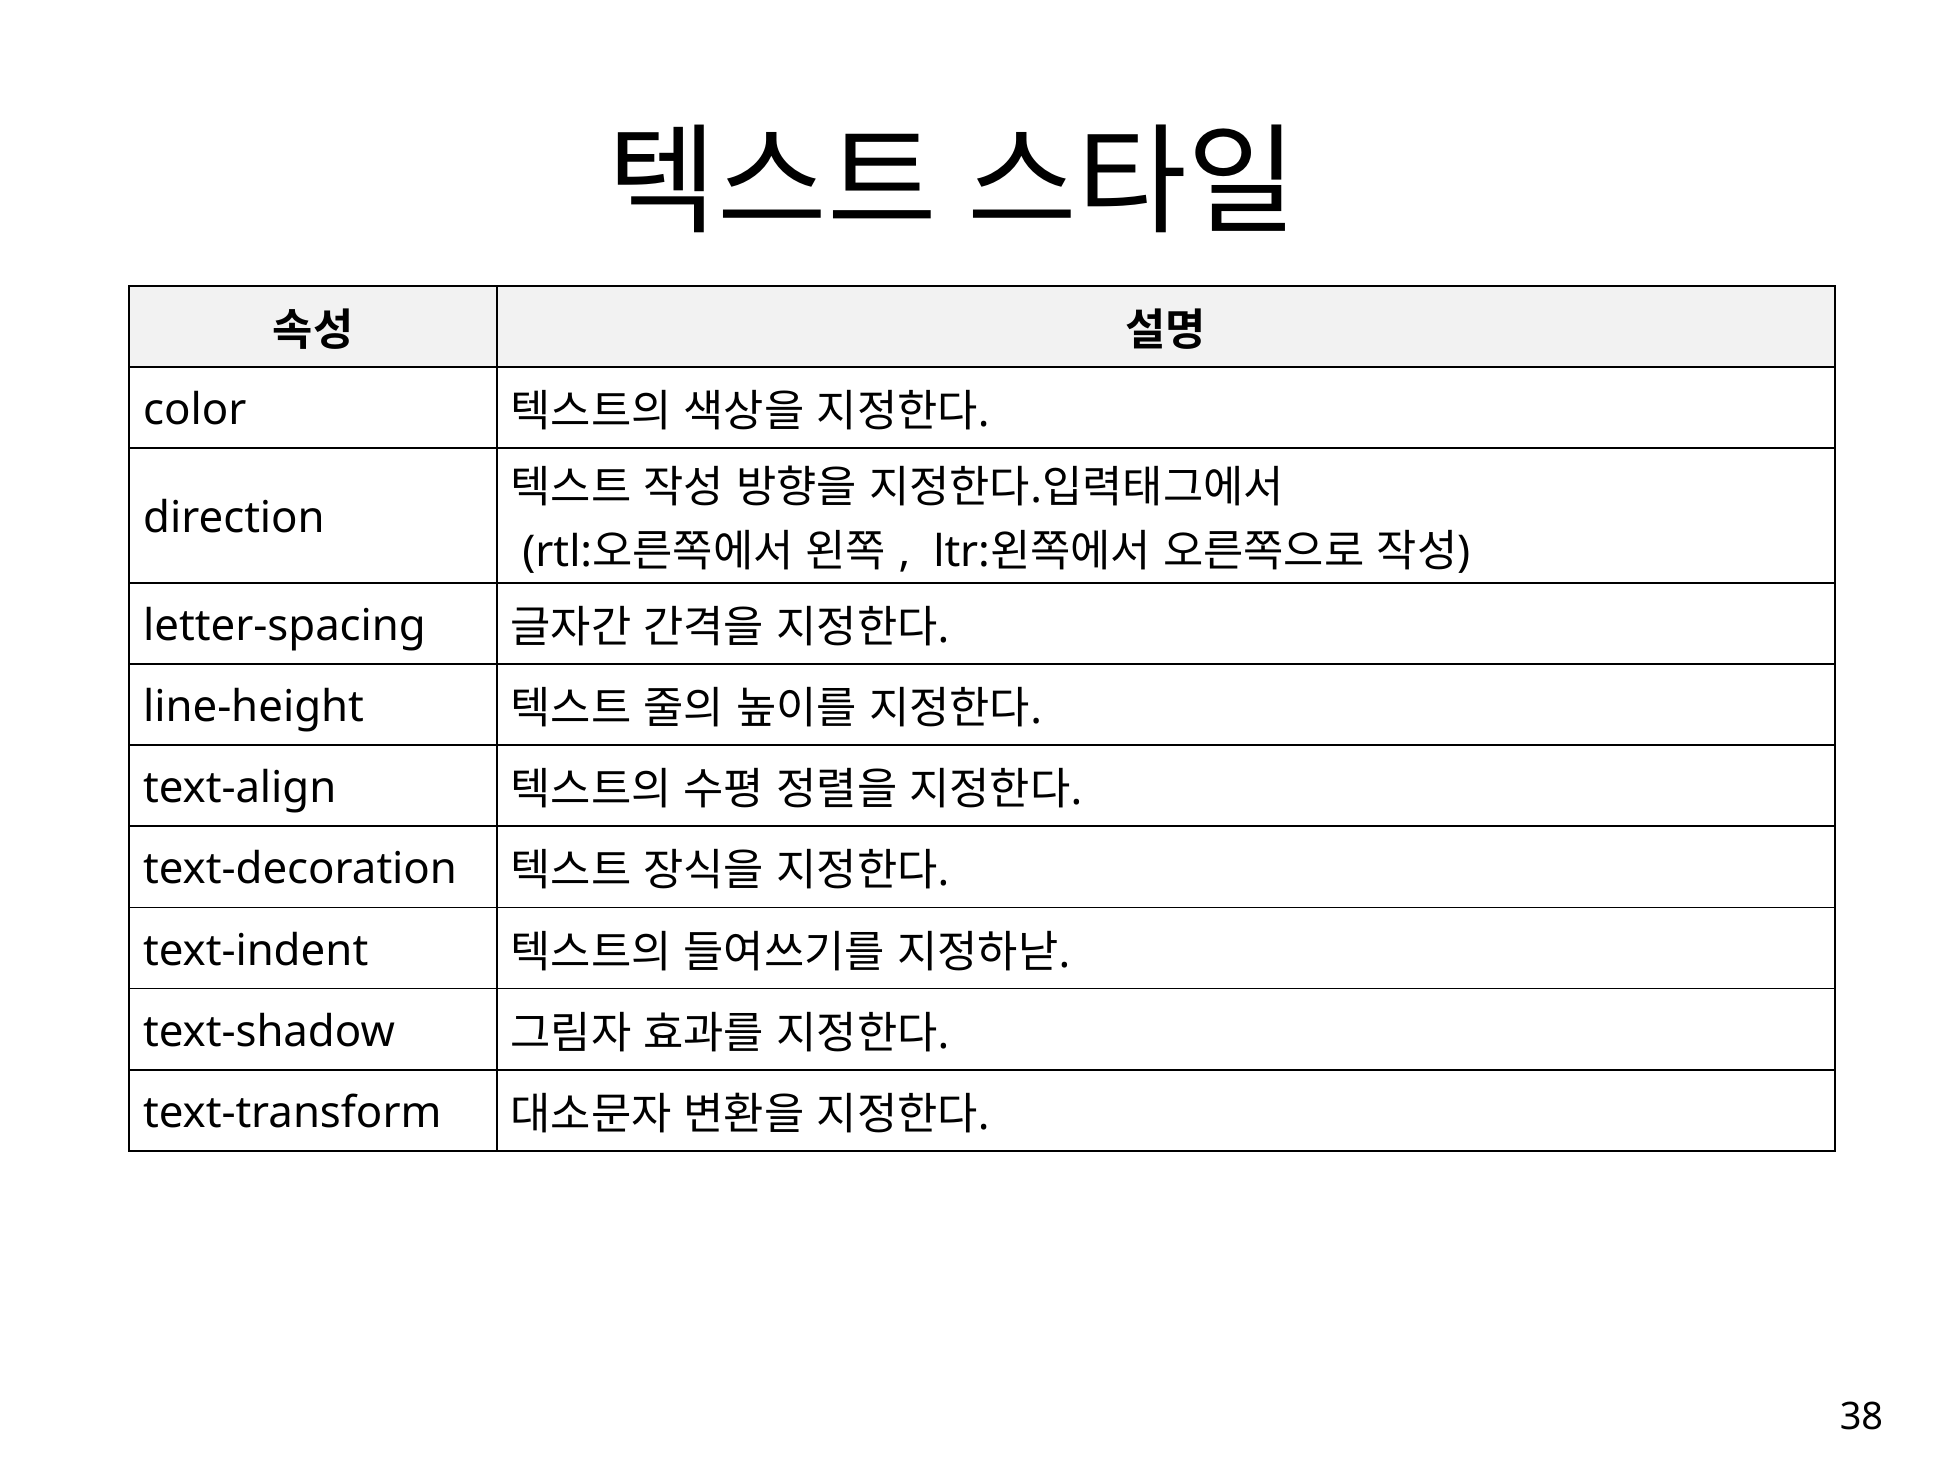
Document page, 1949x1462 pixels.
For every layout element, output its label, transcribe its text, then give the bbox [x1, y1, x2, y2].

table_cell letter-spacing [130, 584, 496, 663]
table_cell line-height [130, 665, 496, 744]
table_cell 그림자 효과를 지정한다. [498, 989, 1834, 1069]
table_cell 텍스트의 들여쓰기를 지정하낟. [498, 908, 1834, 988]
table_header 설명 [498, 287, 1834, 366]
table_cell 텍스트의 수평 정렬을 지정한다. [498, 746, 1834, 825]
table_cell color [130, 368, 496, 447]
table_cell 텍스트의 색상을 지정한다. [498, 368, 1834, 447]
slide_number <숫자> [1496, 1372, 1899, 1462]
table_header 속성 [130, 287, 496, 366]
title 텍스트 스타일 [156, 92, 1749, 255]
table_cell text-decoration [130, 827, 496, 907]
table_cell 텍스트 작성 방향을 지정한다.입력태그에서 (rtl:오른쪽에서 왼쪽 , ltr:왼쪽에서 오른쪽으로 작성) [498, 449, 1834, 582]
table_cell text-shadow [130, 989, 496, 1069]
table_cell 대소문자 변환을 지정한다. [498, 1071, 1834, 1150]
table_cell text-align [130, 746, 496, 825]
table_cell 텍스트 장식을 지정한다. [498, 827, 1834, 907]
table_cell direction [130, 449, 496, 582]
table_cell 텍스트 줄의 높이를 지정한다. [498, 665, 1834, 744]
table_cell text-indent [130, 908, 496, 988]
table_cell 글자간 간격을 지정한다. [498, 584, 1834, 663]
table_cell text-transform [130, 1071, 496, 1150]
